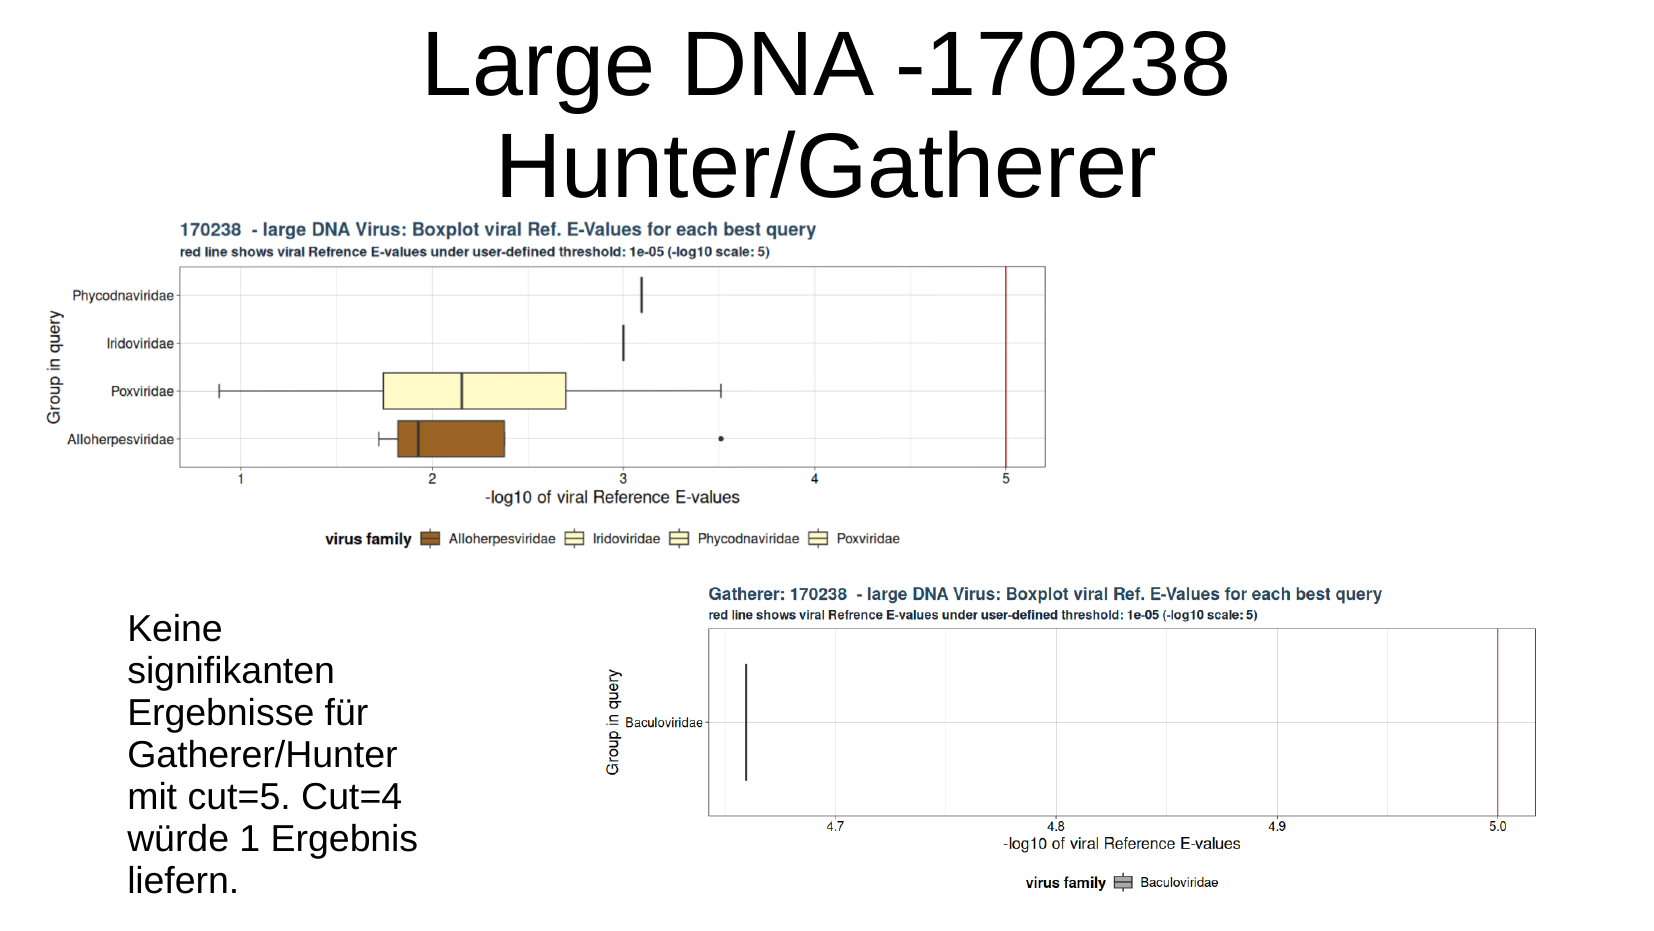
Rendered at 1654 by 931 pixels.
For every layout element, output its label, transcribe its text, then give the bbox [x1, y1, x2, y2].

title Large DNA -170238 Hunter/Gatherer [82, 12, 1571, 218]
picture [40, 215, 1051, 563]
picture [600, 581, 1541, 905]
text_box Keine signifikanten Ergebnisse für Gatherer/Hunter mit cut=5. Cut=4 würde 1 Ergebnis liefern. [112, 600, 451, 909]
